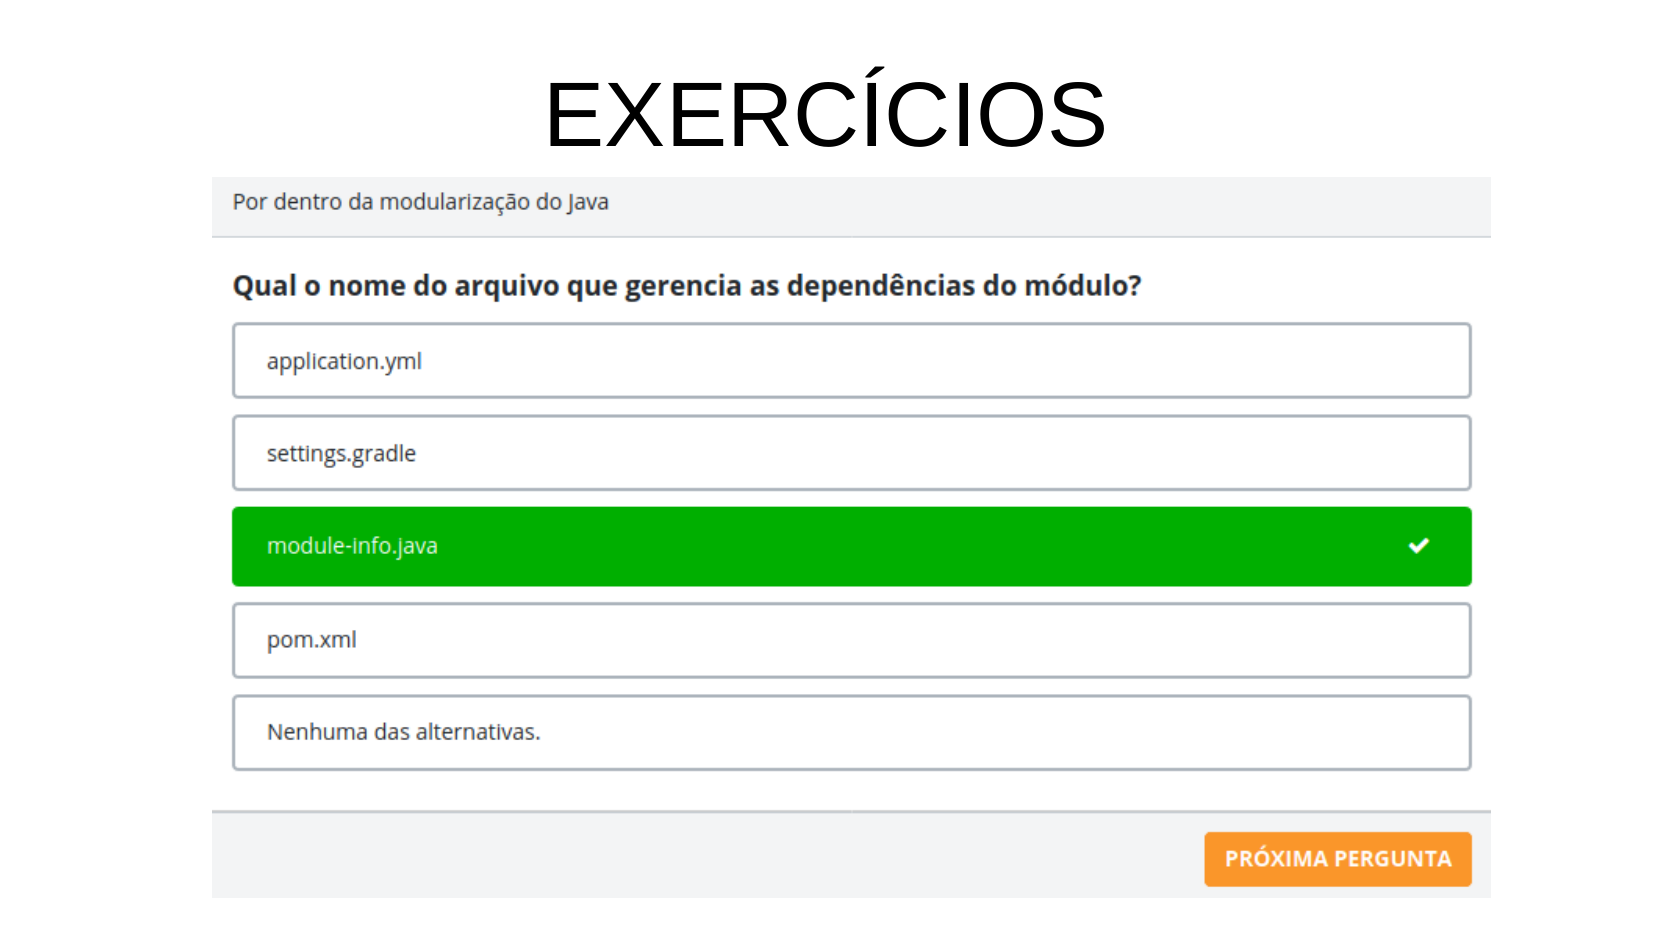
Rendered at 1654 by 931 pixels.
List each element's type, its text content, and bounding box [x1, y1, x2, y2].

picture [212, 177, 1491, 898]
title EXERCÍCIOS [82, 37, 1571, 193]
